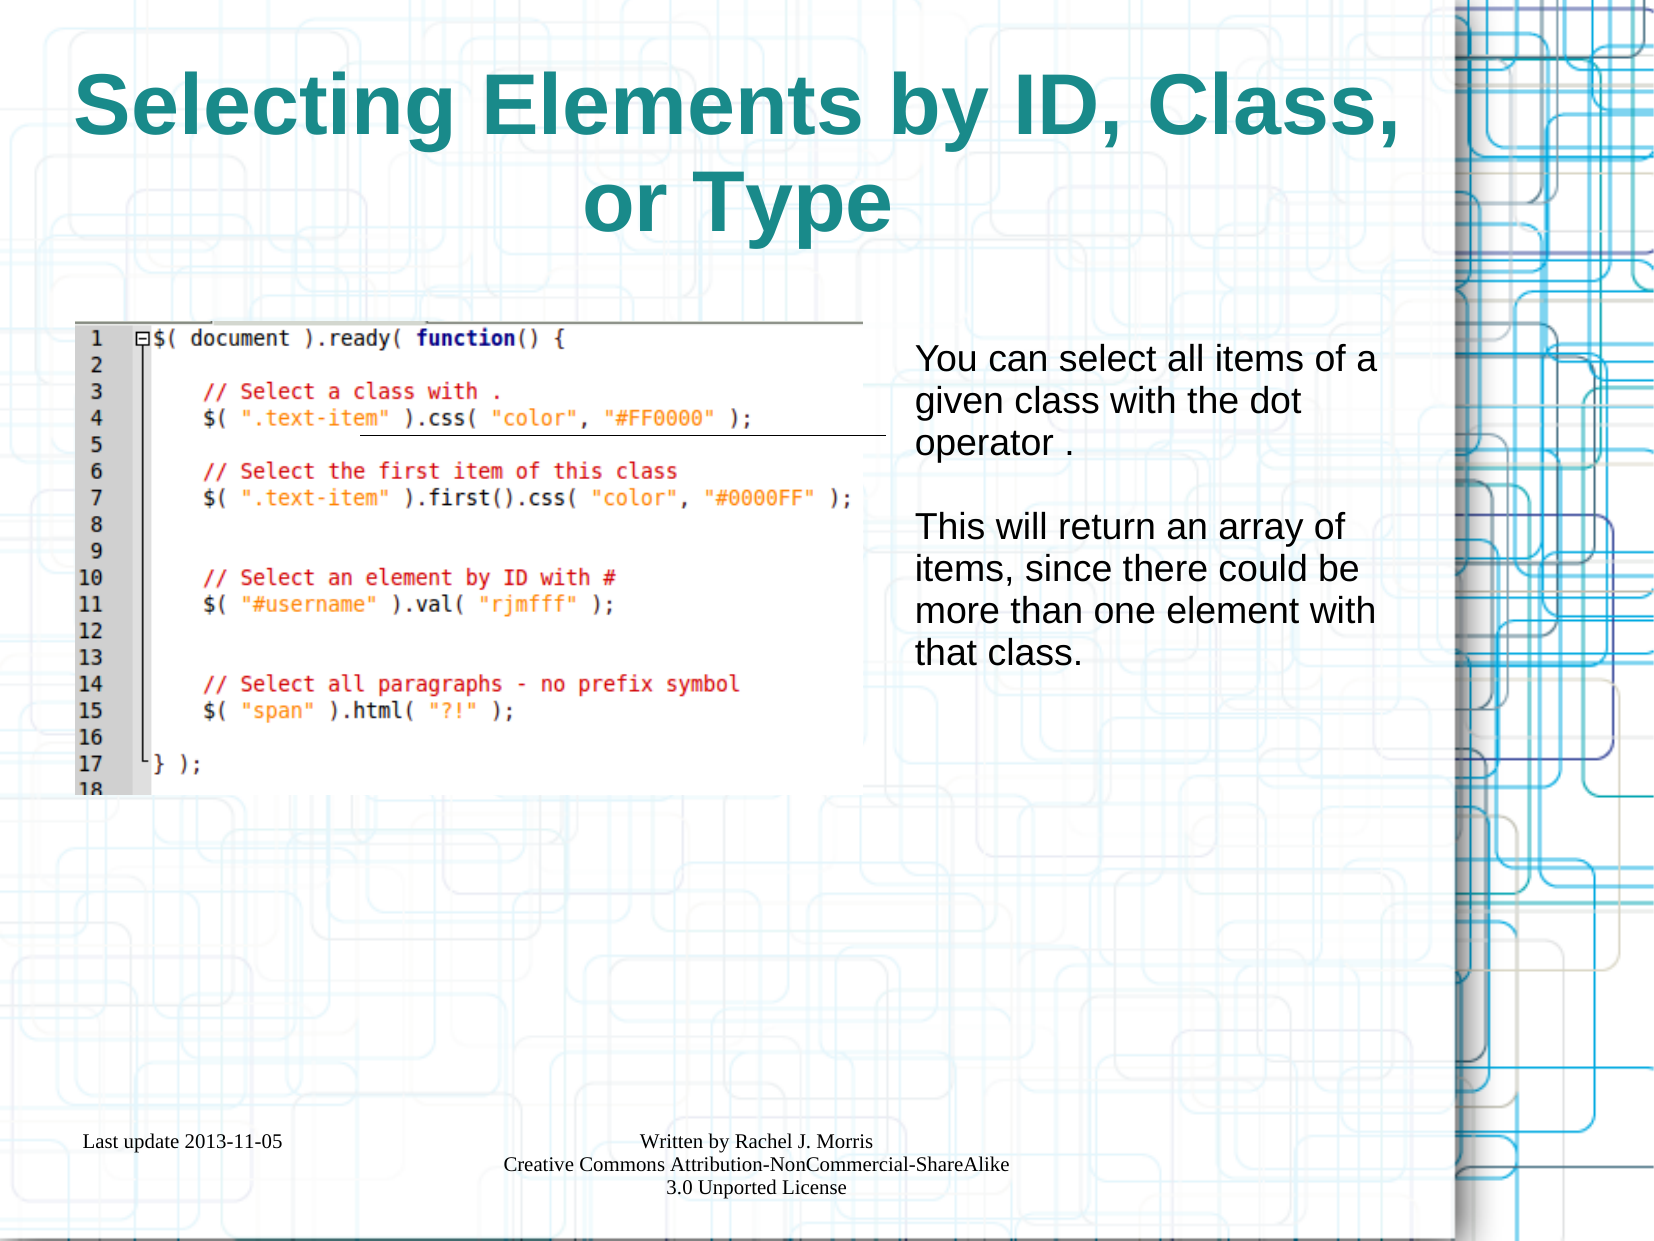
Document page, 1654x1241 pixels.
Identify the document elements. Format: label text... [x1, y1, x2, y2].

text_box You can select all items of a given class with the dot operator . This will return an array of items, since there could be more than one element with that class. [900, 330, 1411, 681]
picture [0, 0, 1654, 1241]
title Selecting Elements by ID, Class, or Type [59, 49, 1418, 257]
